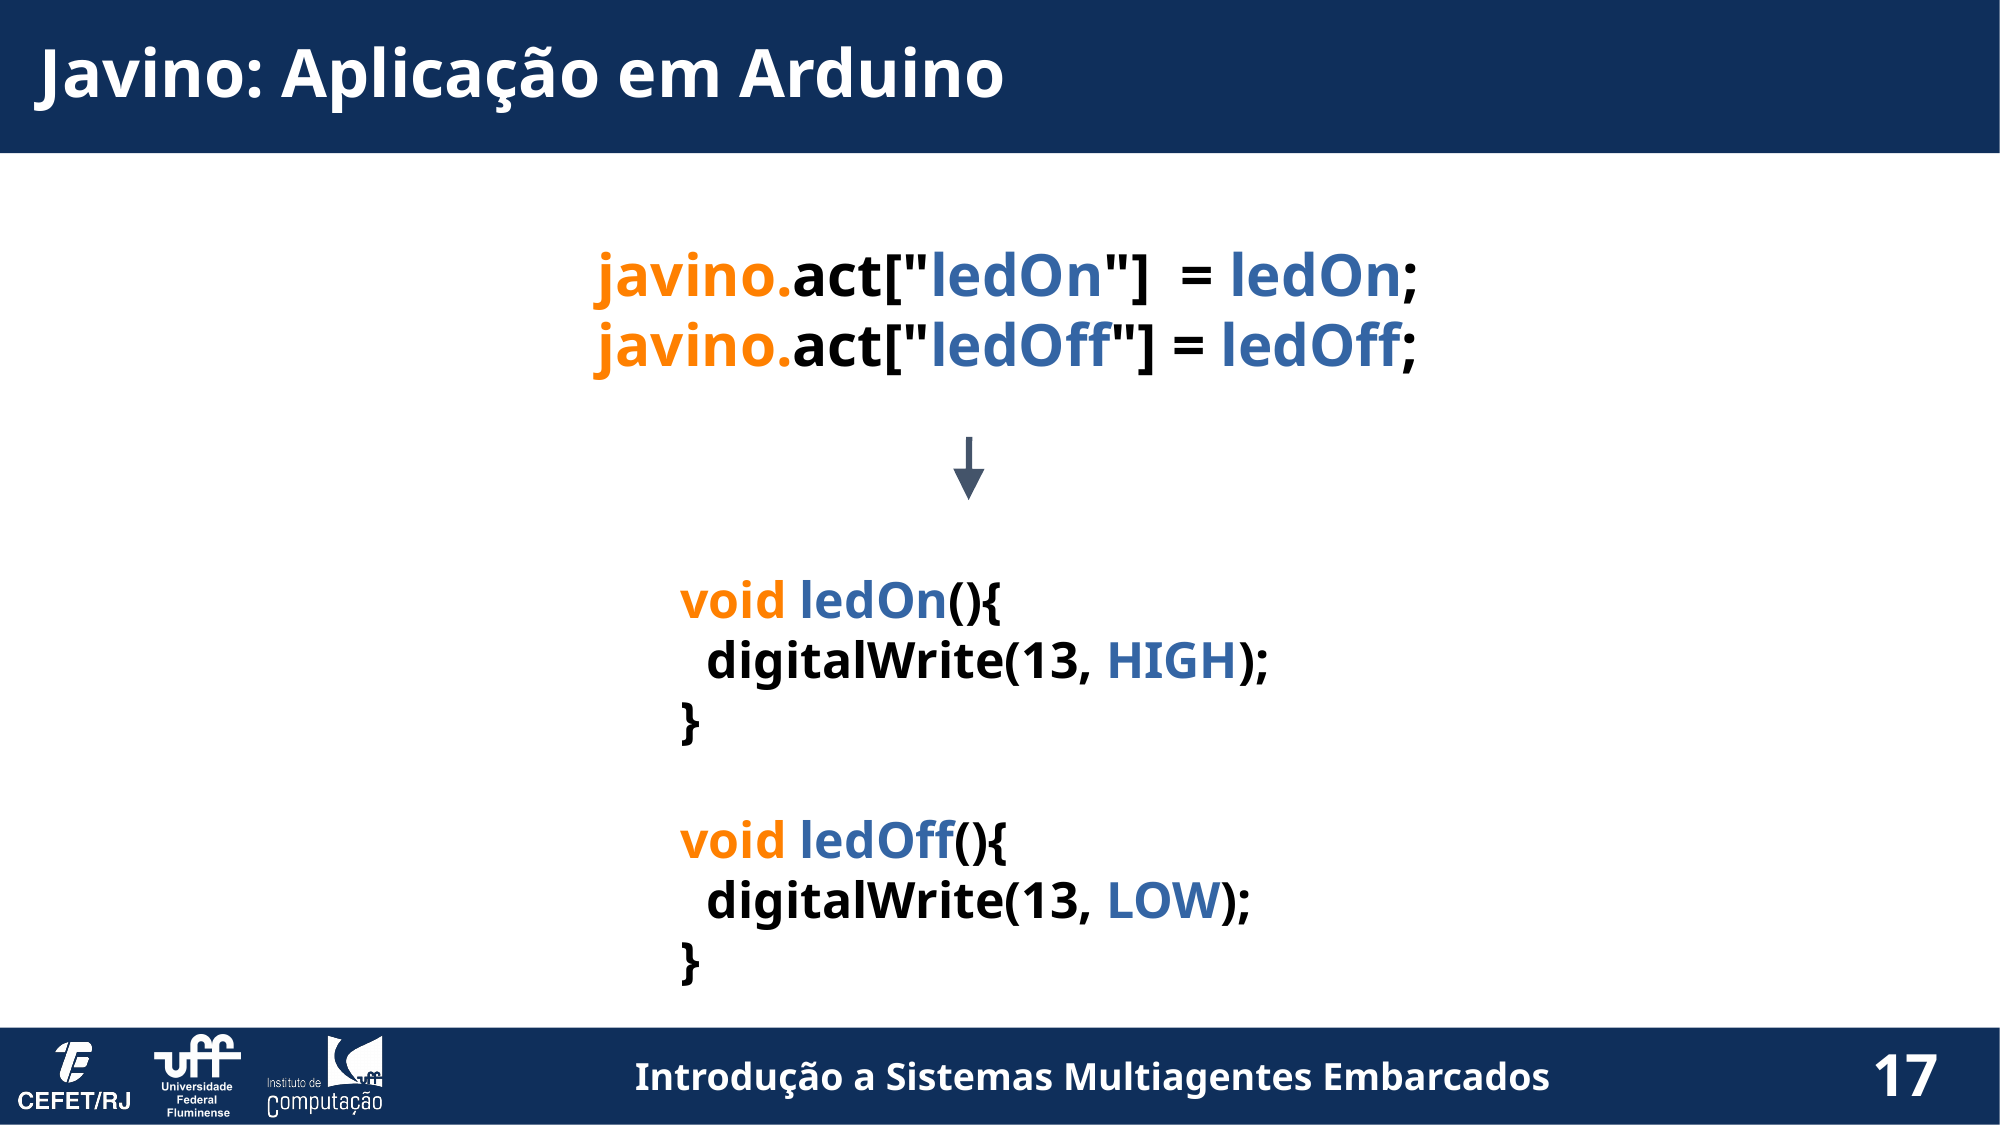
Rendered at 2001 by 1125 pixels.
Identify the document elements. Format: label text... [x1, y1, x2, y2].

picture [18, 1021, 130, 1125]
text_box Javino: Aplicação em Arduino [25, 23, 2000, 119]
text_box javino.act["ledOn"] = ledOn; javino.act["ledOff"] = ledOff; [567, 230, 1435, 386]
picture [265, 1033, 384, 1118]
text_box void ledOn(){ digitalWrite(13, HIGH); } void ledOff(){ digitalWrite(13, LOW); } [665, 560, 1488, 1004]
picture [153, 1033, 242, 1122]
